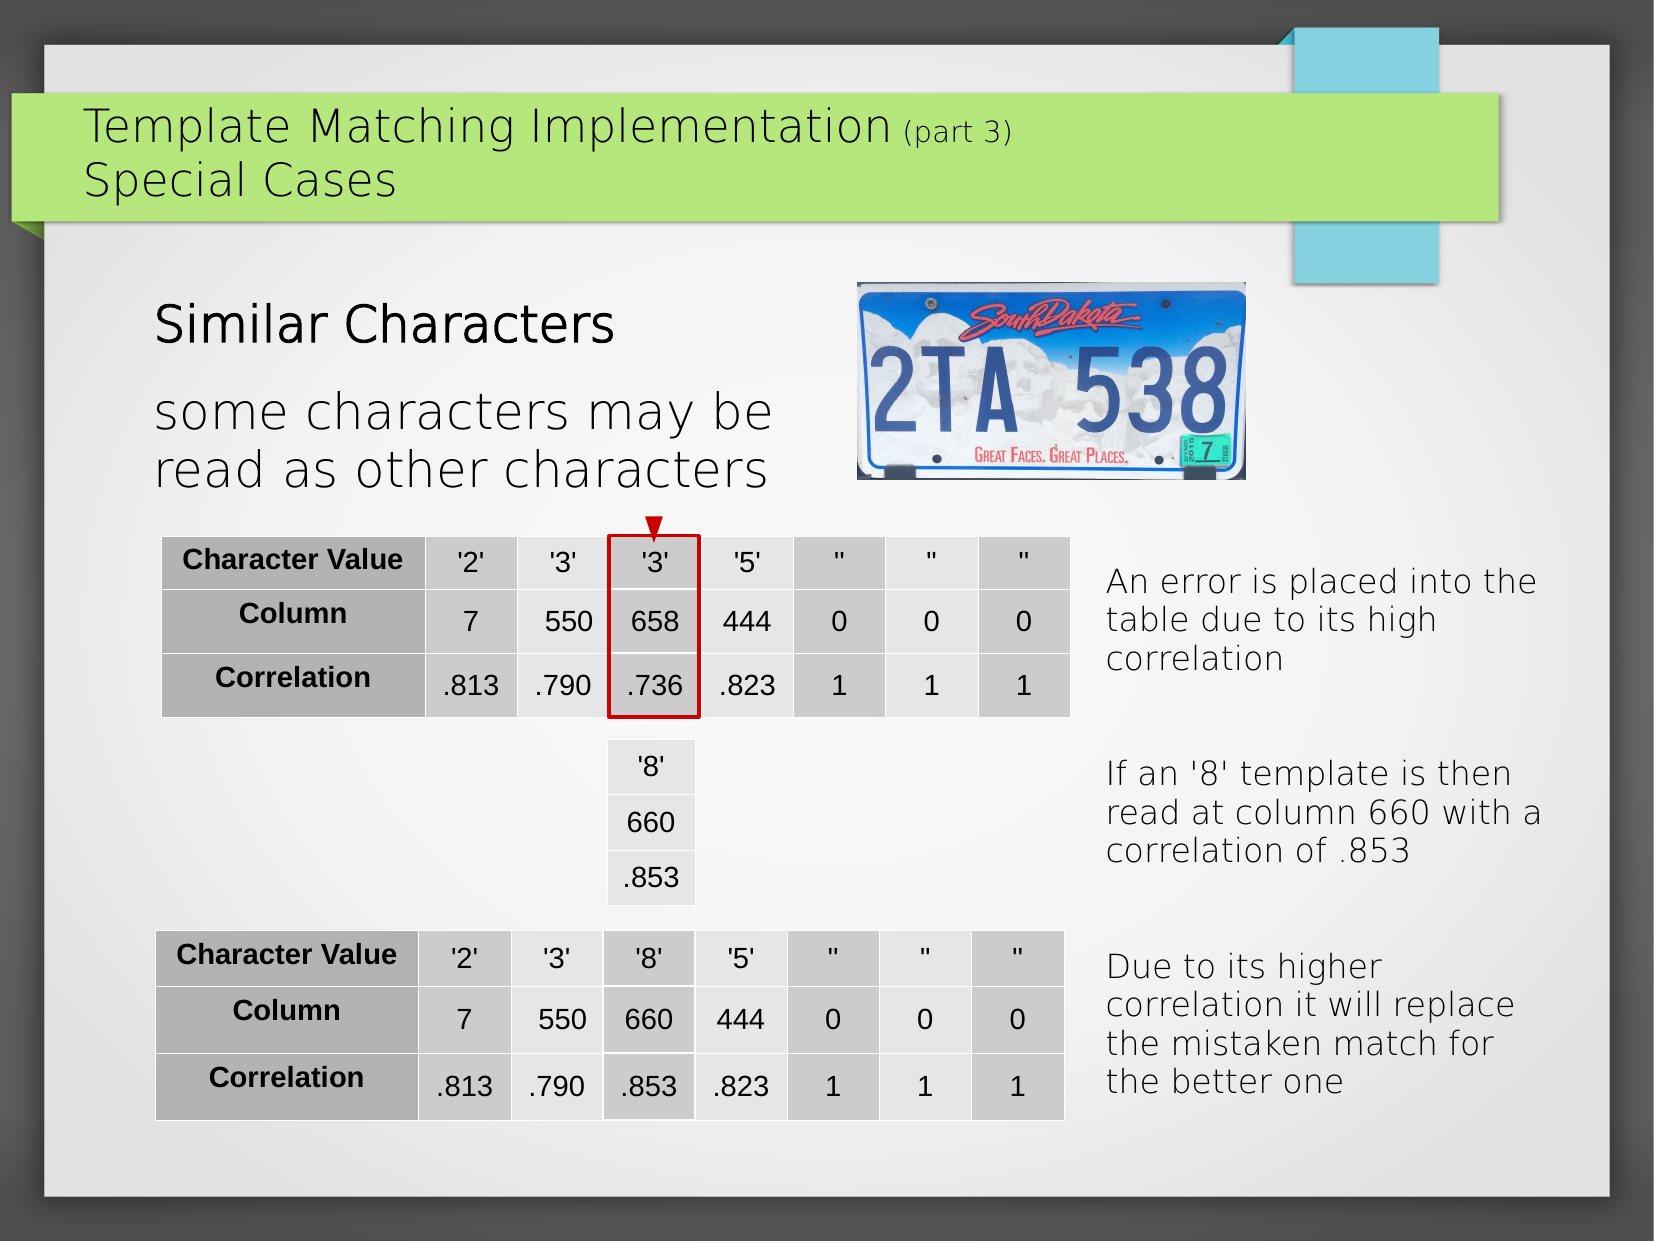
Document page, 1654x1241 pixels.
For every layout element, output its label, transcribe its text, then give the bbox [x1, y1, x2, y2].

table_header '8' [604, 931, 694, 985]
table_header '2' [419, 931, 511, 986]
table_cell 658 [611, 590, 697, 652]
table_header '' [794, 537, 885, 589]
table_cell Correlation [162, 654, 425, 717]
table_cell 7 [426, 590, 517, 653]
table_cell 550 [518, 590, 607, 653]
table_cell .853 [604, 1054, 694, 1119]
table_cell 0 [794, 590, 885, 653]
table_cell 0 [979, 590, 1070, 653]
table_cell 444 [702, 590, 793, 653]
table_cell .790 [512, 1054, 602, 1120]
table_header Character Value [156, 931, 418, 986]
table_header '5' [696, 931, 787, 986]
table_cell .813 [419, 1054, 511, 1120]
table_cell 660 [608, 795, 695, 850]
table_cell 444 [696, 987, 787, 1053]
table_cell Correlation [156, 1054, 418, 1120]
picture [0, 0, 1654, 1241]
table_cell 550 [512, 987, 602, 1053]
table_cell 0 [880, 987, 971, 1053]
table_cell 0 [886, 590, 978, 653]
table_cell Column [162, 590, 425, 653]
table_cell .823 [696, 1054, 787, 1120]
table_header '2' [426, 537, 517, 589]
table_header '' [972, 931, 1064, 986]
text_box An error is placed into the table due to its high correlation If an '8' template is then read at column 660 with a correlation of .853 Due to its higher correlation it will replace the mistaken match for the better one [1090, 555, 1571, 1131]
table_header '3' [611, 537, 697, 588]
table_cell .823 [702, 654, 793, 717]
table_cell 1 [972, 1054, 1064, 1120]
list Similar Characters some characters may be read as other characters [82, 295, 1571, 1015]
table_cell 7 [419, 987, 511, 1053]
table_header '' [979, 537, 1070, 589]
table_cell .853 [608, 851, 695, 905]
table_cell 1 [788, 1054, 879, 1120]
table_header '' [788, 931, 879, 986]
table_cell .813 [426, 654, 517, 717]
table_cell Column [156, 987, 418, 1053]
table_header Character Value [162, 537, 425, 589]
table_header '3' [512, 931, 602, 986]
table_header '8' [608, 740, 695, 794]
table_header '' [886, 537, 978, 589]
table_header '' [880, 931, 971, 986]
table_header '3' [518, 537, 607, 589]
table_cell 1 [880, 1054, 971, 1120]
table_header '5' [702, 537, 793, 589]
table_cell 1 [979, 654, 1070, 717]
table_cell 0 [788, 987, 879, 1053]
table_cell 1 [886, 654, 978, 717]
table_cell 660 [604, 987, 694, 1052]
table_cell .790 [518, 654, 607, 717]
table_cell 1 [794, 654, 885, 717]
table_cell .736 [611, 654, 697, 715]
table_cell 0 [972, 987, 1064, 1053]
title Template Matching Implementation (part 3) Special Cases [82, 94, 1264, 213]
